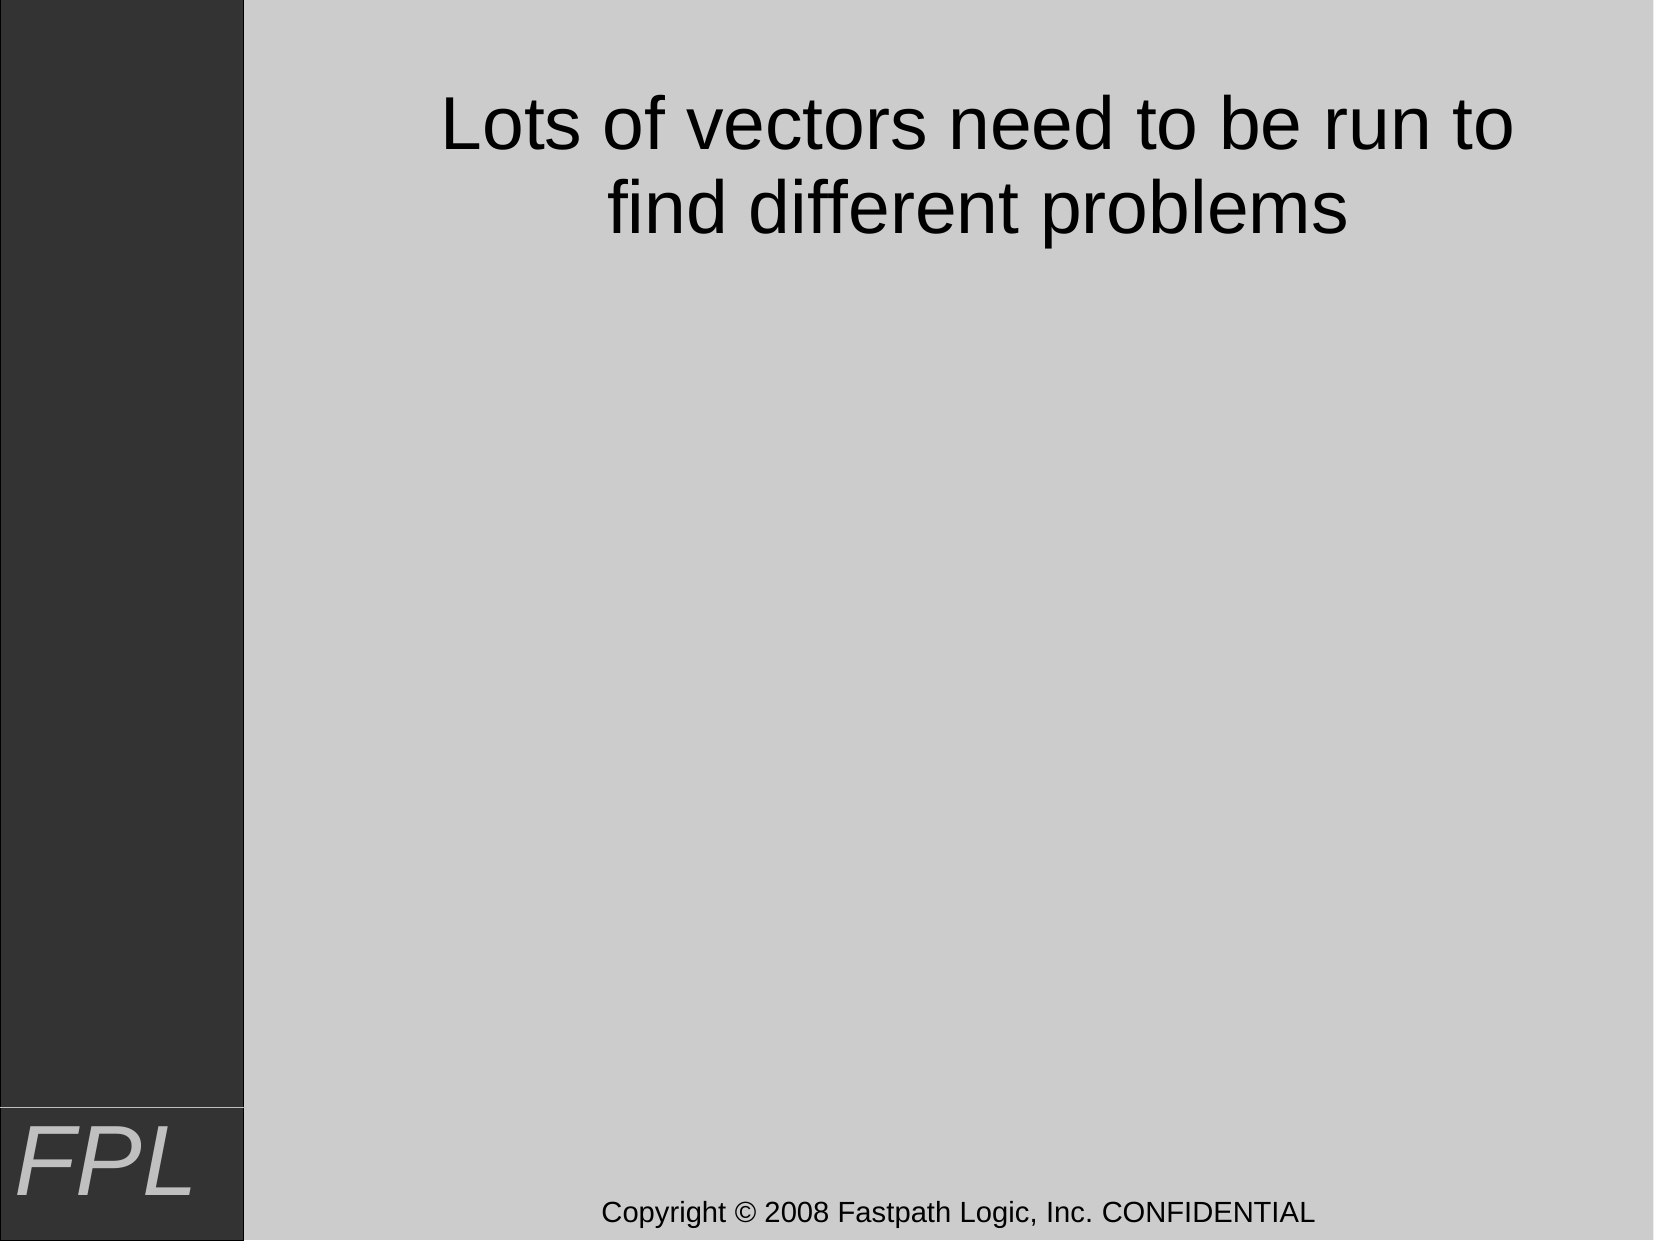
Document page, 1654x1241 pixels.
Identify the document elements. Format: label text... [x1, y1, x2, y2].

title Lots of vectors need to be run to find different problems [427, 53, 1530, 277]
